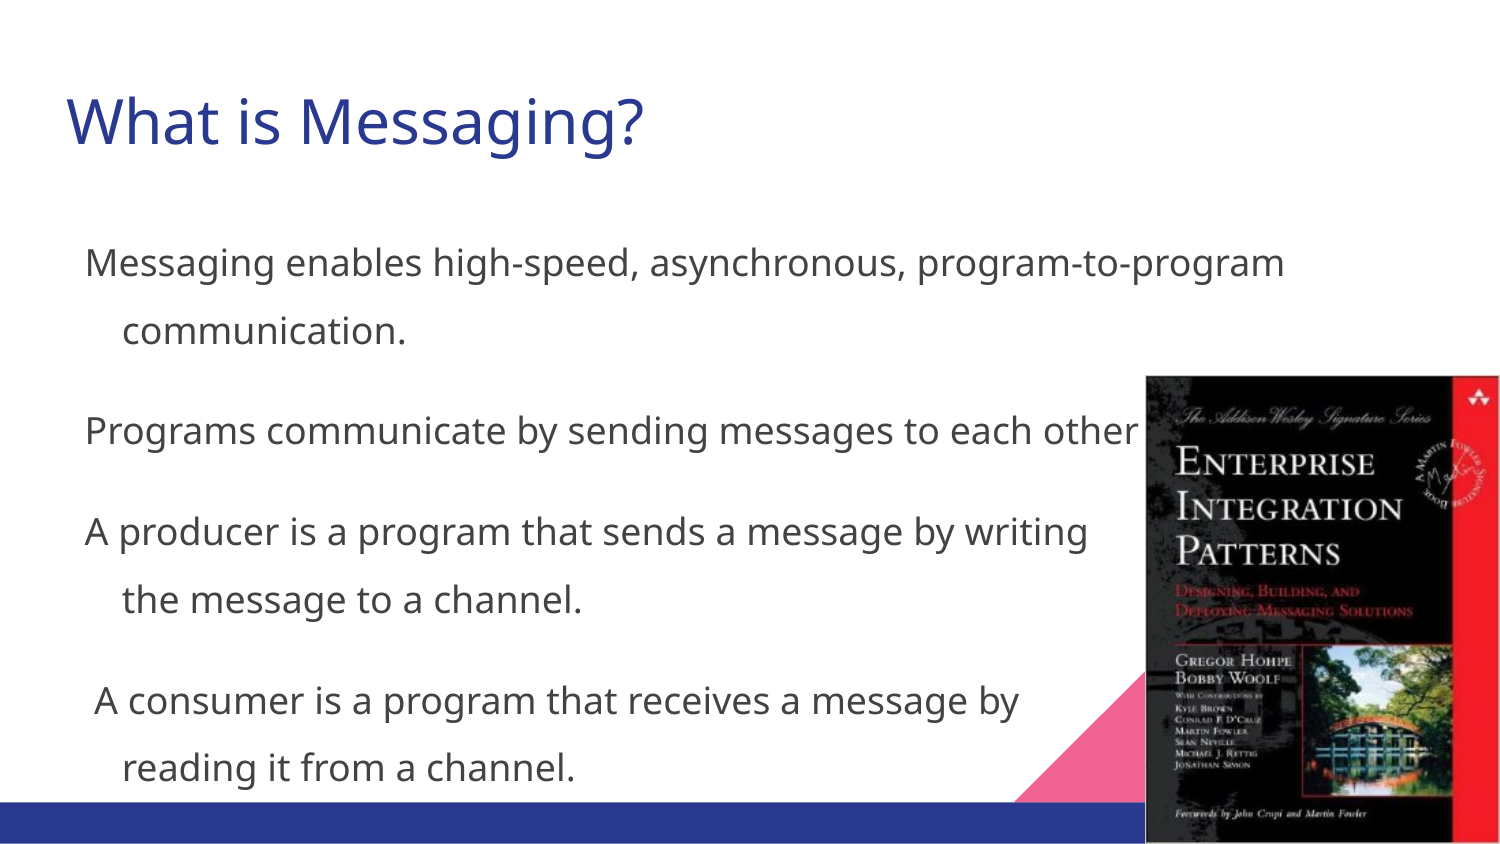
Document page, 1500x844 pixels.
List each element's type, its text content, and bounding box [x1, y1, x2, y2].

list Messaging enables high-speed, asynchronous, program-to-program communication. Programs communicate by sending messages to each other A producer is a program that sends a message by writing the message to a channel. A consumer is a program that receives a message by reading it from a channel. [31, 201, 1430, 784]
picture [1145, 375, 1500, 844]
title What is Messaging? [51, 67, 1449, 167]
